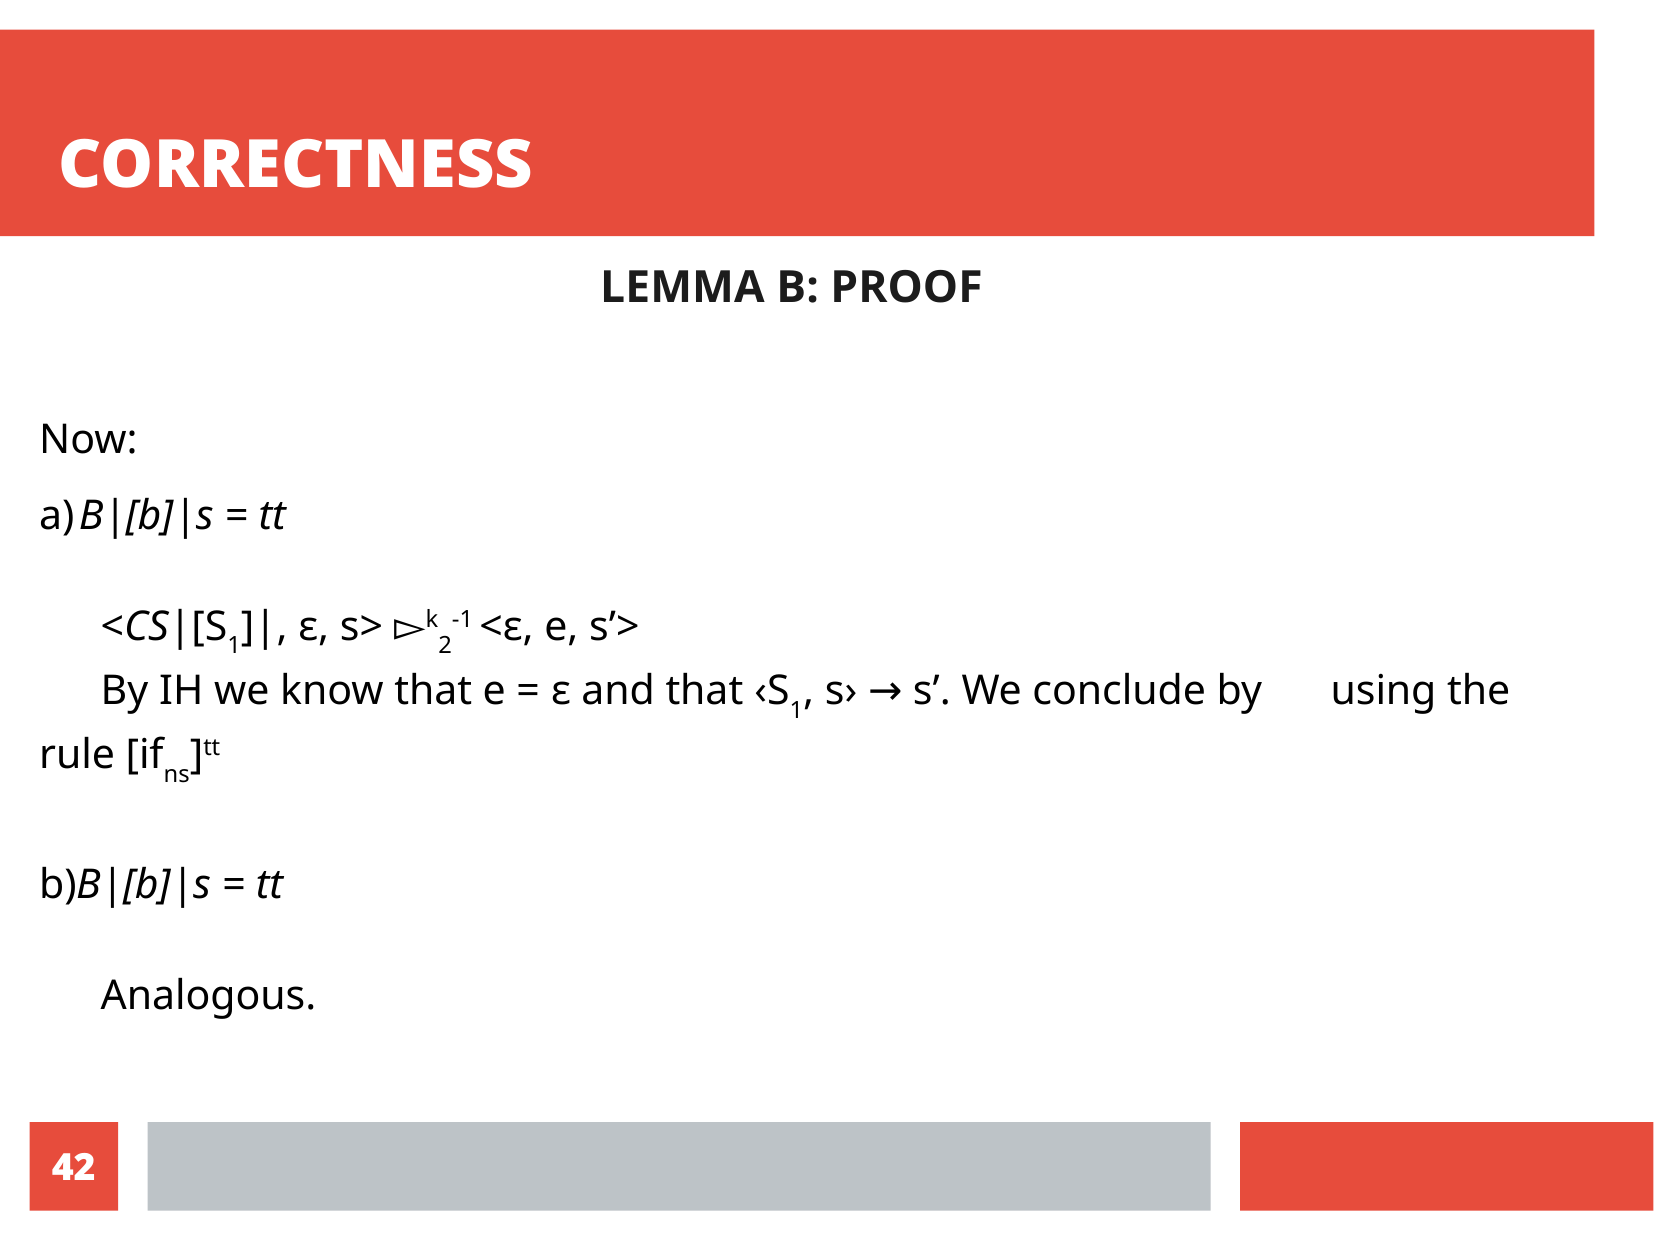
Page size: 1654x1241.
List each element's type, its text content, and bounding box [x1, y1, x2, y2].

title CORRECTNESS [59, 59, 1595, 207]
list LEMMA B: PROOF Now: B|[b]|s = tt <CS|[S1]|, ε, s> ▻k2-1 <ε, e, s’> By IH we know that e = ε and that ‹S1, s› → s’. We conclude by using the rule [ifns]tt B|[b]|s = tt Analogous. [39, 255, 1546, 1023]
